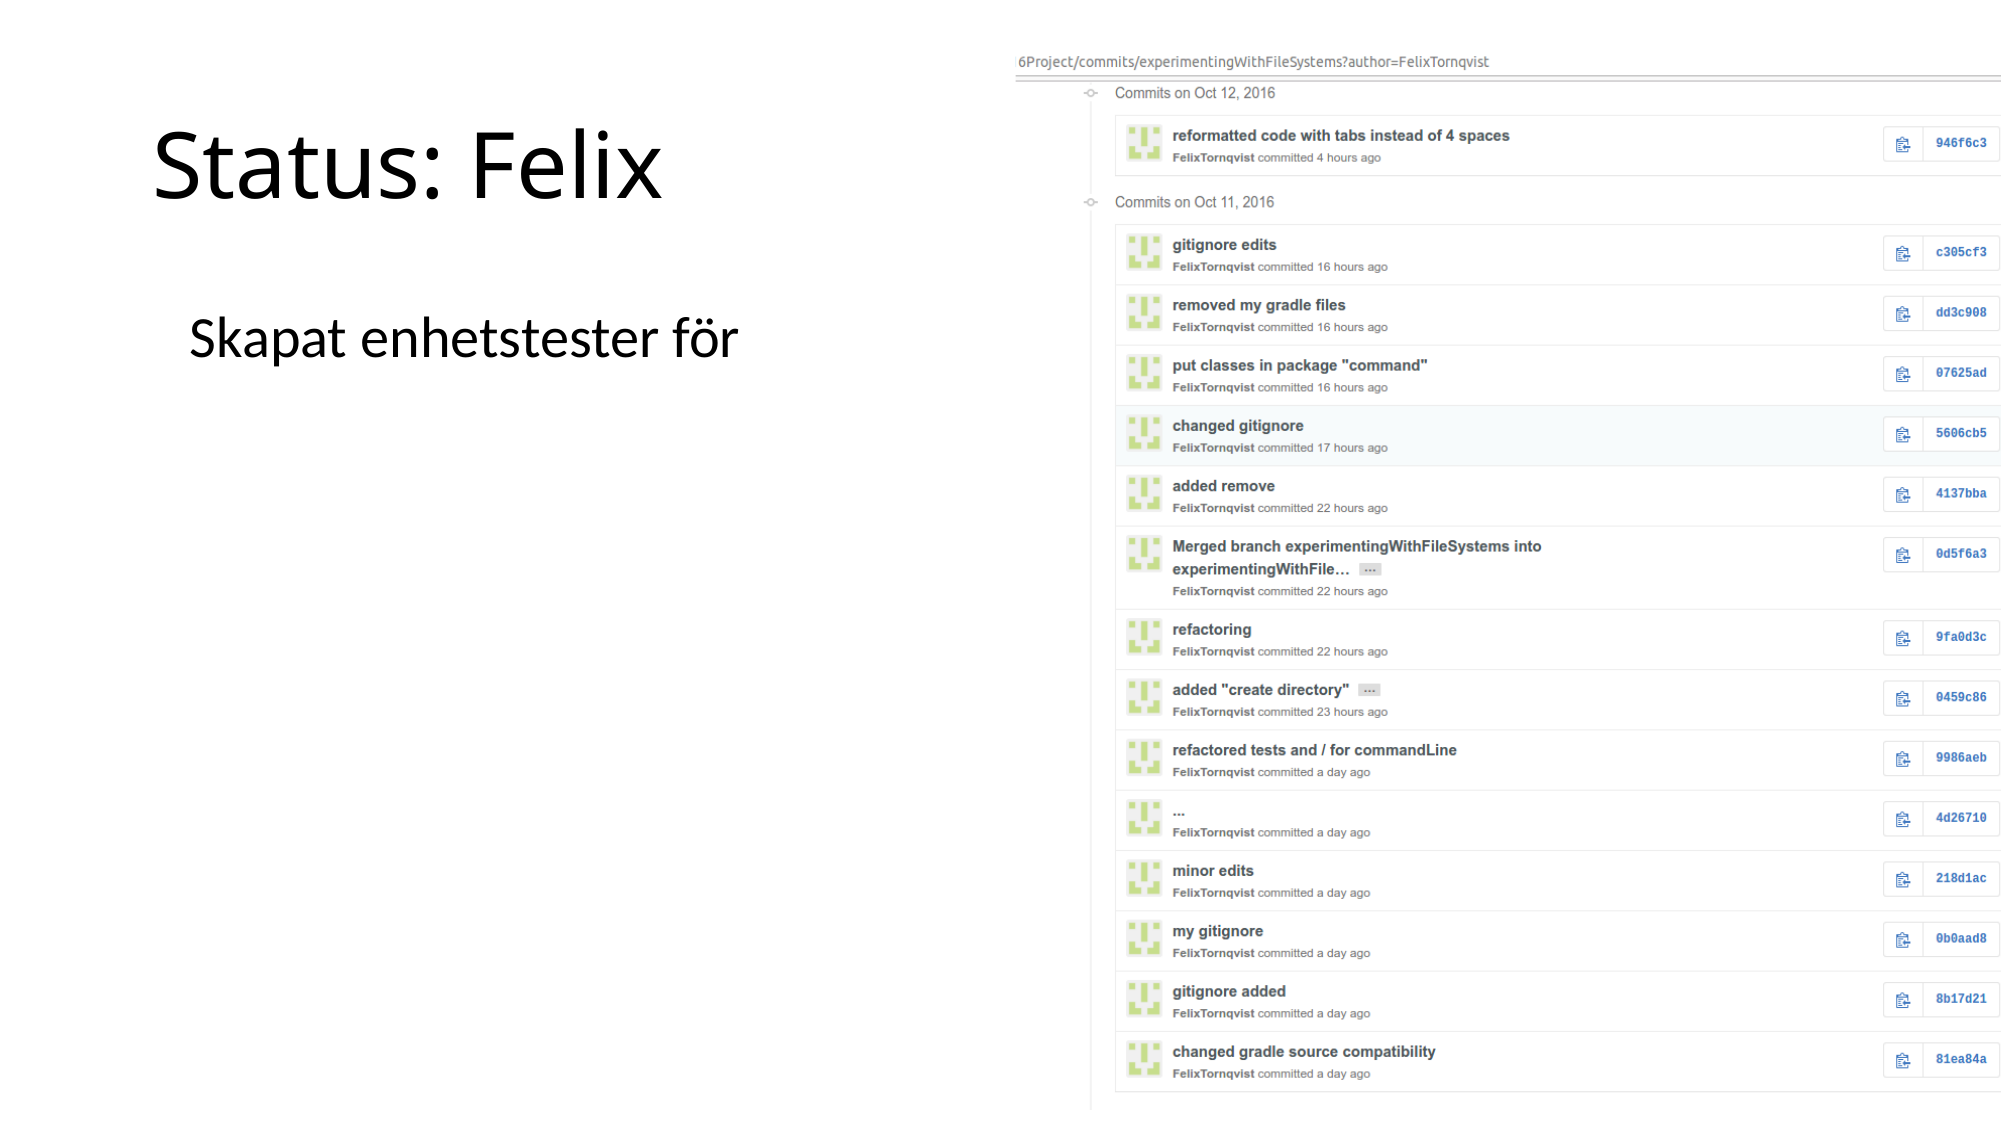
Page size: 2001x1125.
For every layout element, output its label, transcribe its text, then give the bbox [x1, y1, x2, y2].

list Skapat enhetstester för [137, 299, 988, 1014]
picture [1015, 56, 2001, 1111]
title Status: Felix [137, 59, 1015, 278]
